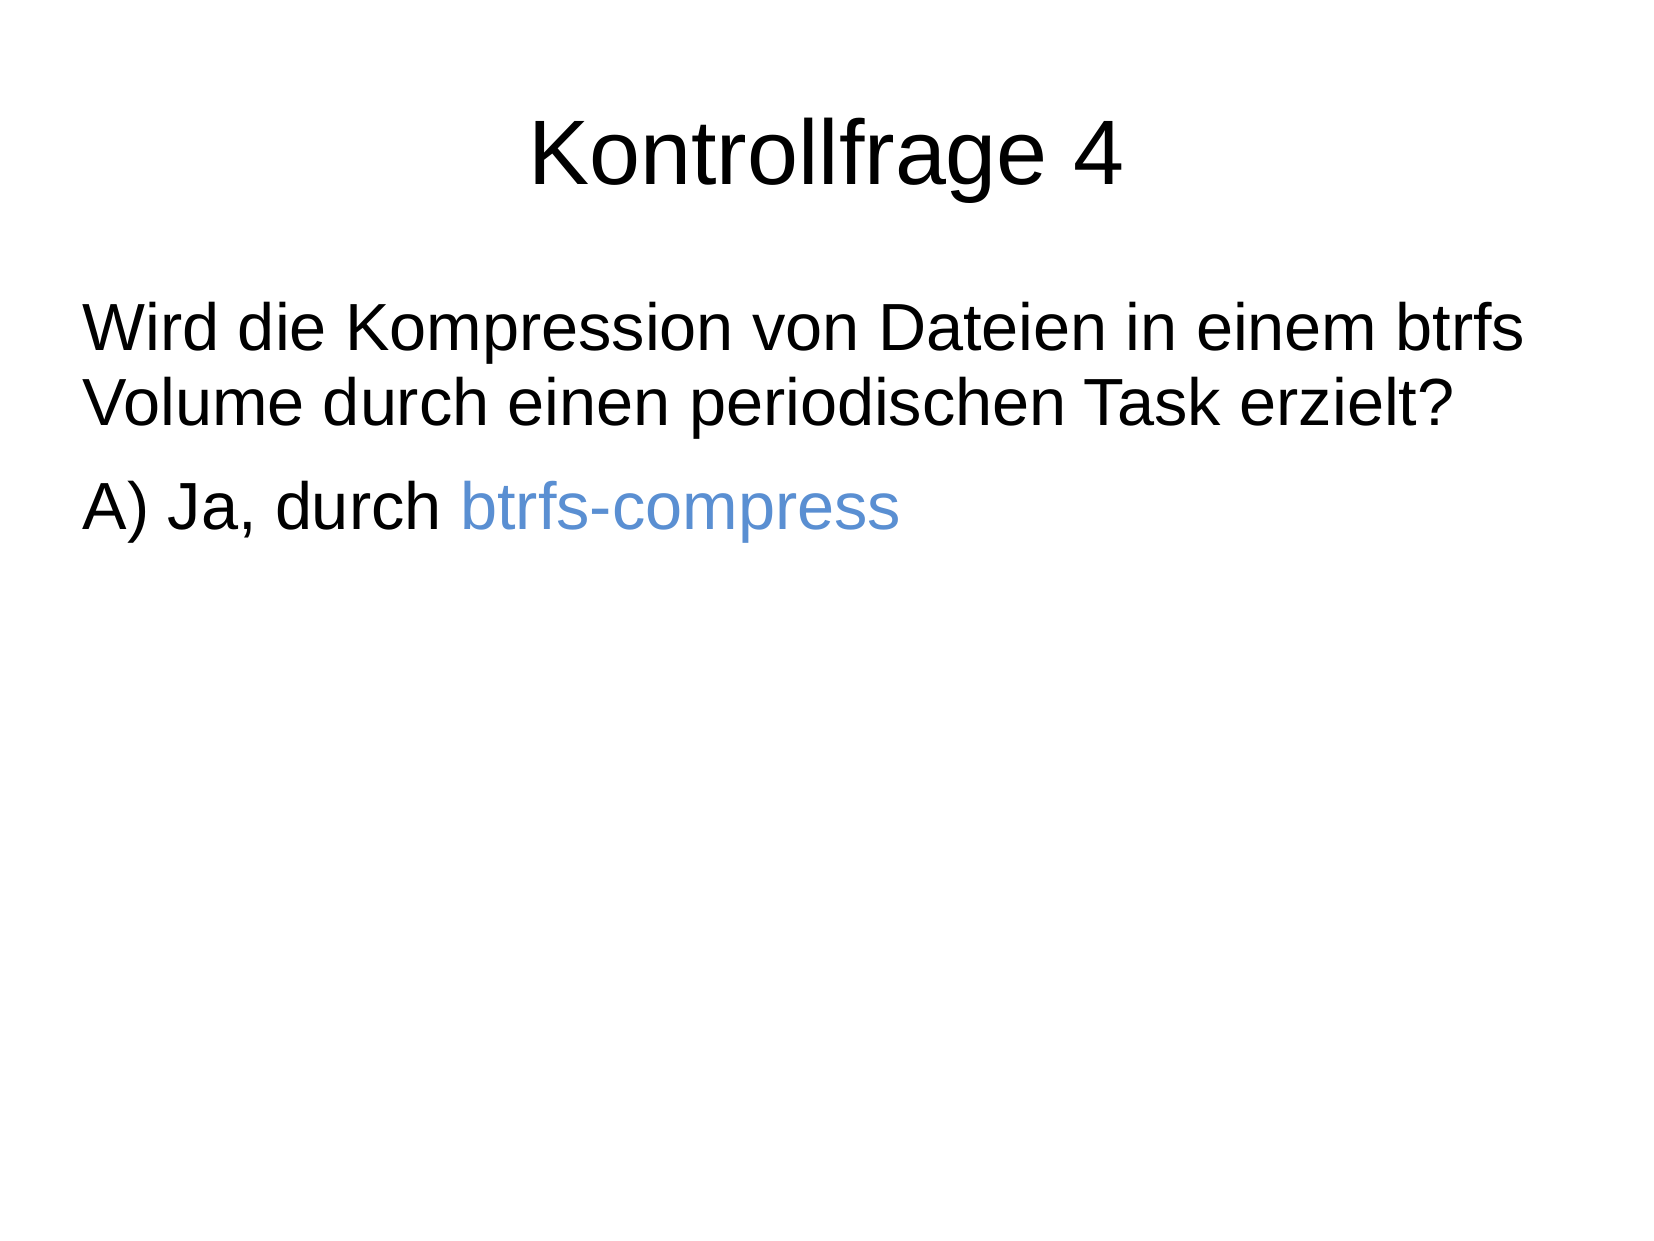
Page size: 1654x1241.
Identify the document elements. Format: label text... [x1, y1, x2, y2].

title Kontrollfrage 4 [82, 101, 1571, 205]
list Wird die Kompression von Dateien in einem btrfs Volume durch einen periodischen Task erzielt? A) Ja, durch btrfs-compress [82, 290, 1571, 1010]
